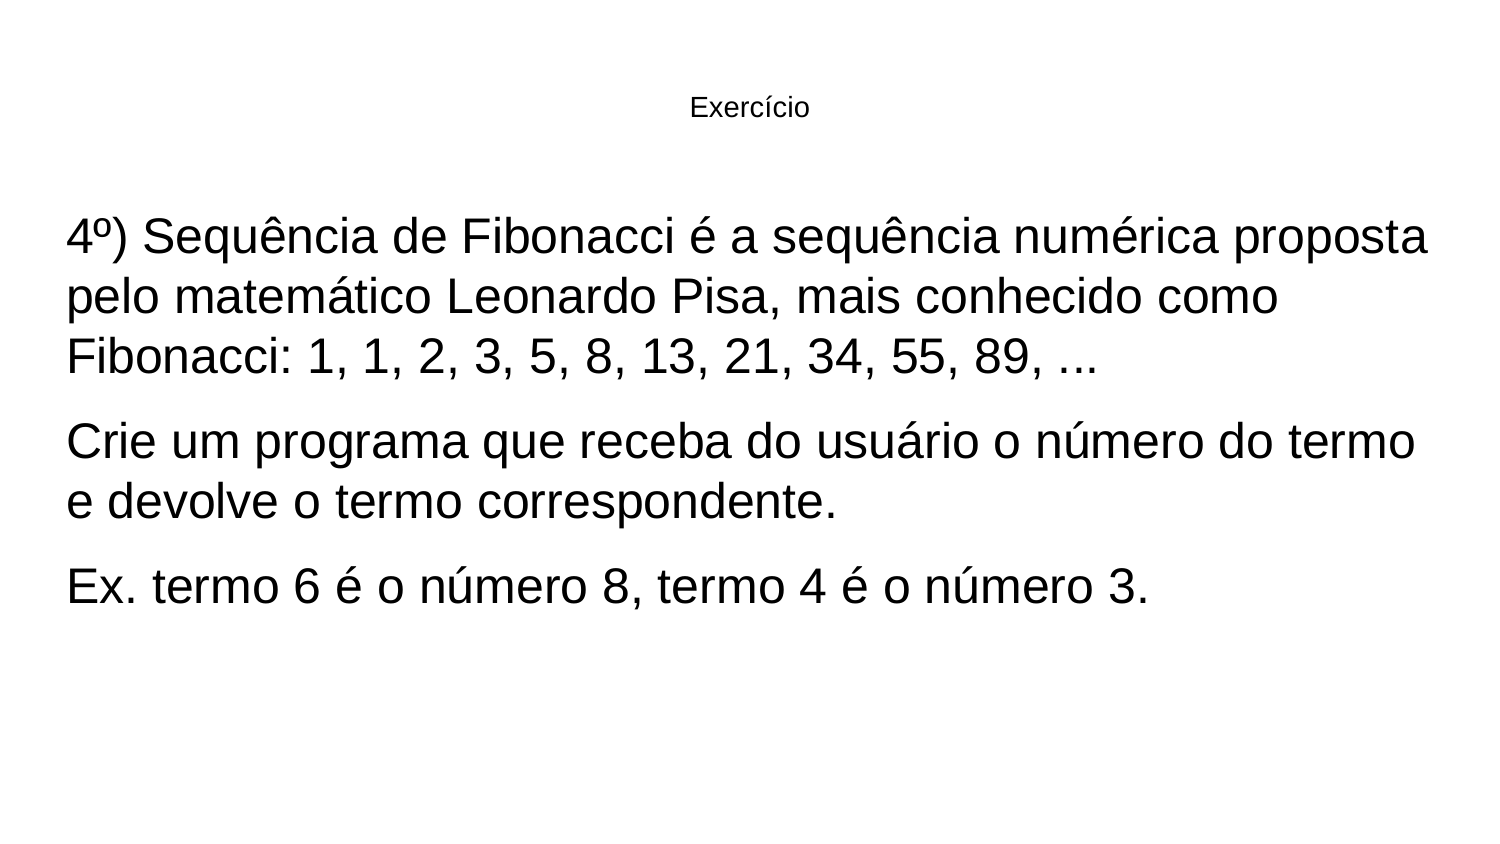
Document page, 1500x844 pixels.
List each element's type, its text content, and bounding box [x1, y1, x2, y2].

title Exercício [51, 72, 1449, 167]
list 4º) Sequência de Fibonacci é a sequência numérica proposta pelo matemático Leonardo Pisa, mais conhecido como Fibonacci: 1, 1, 2, 3, 5, 8, 13, 21, 34, 55, 89, ... Crie um programa que receba do usuário o número do termo e devolve o termo correspondente. Ex. termo 6 é o número 8, termo 4 é o número 3. [51, 189, 1449, 811]
